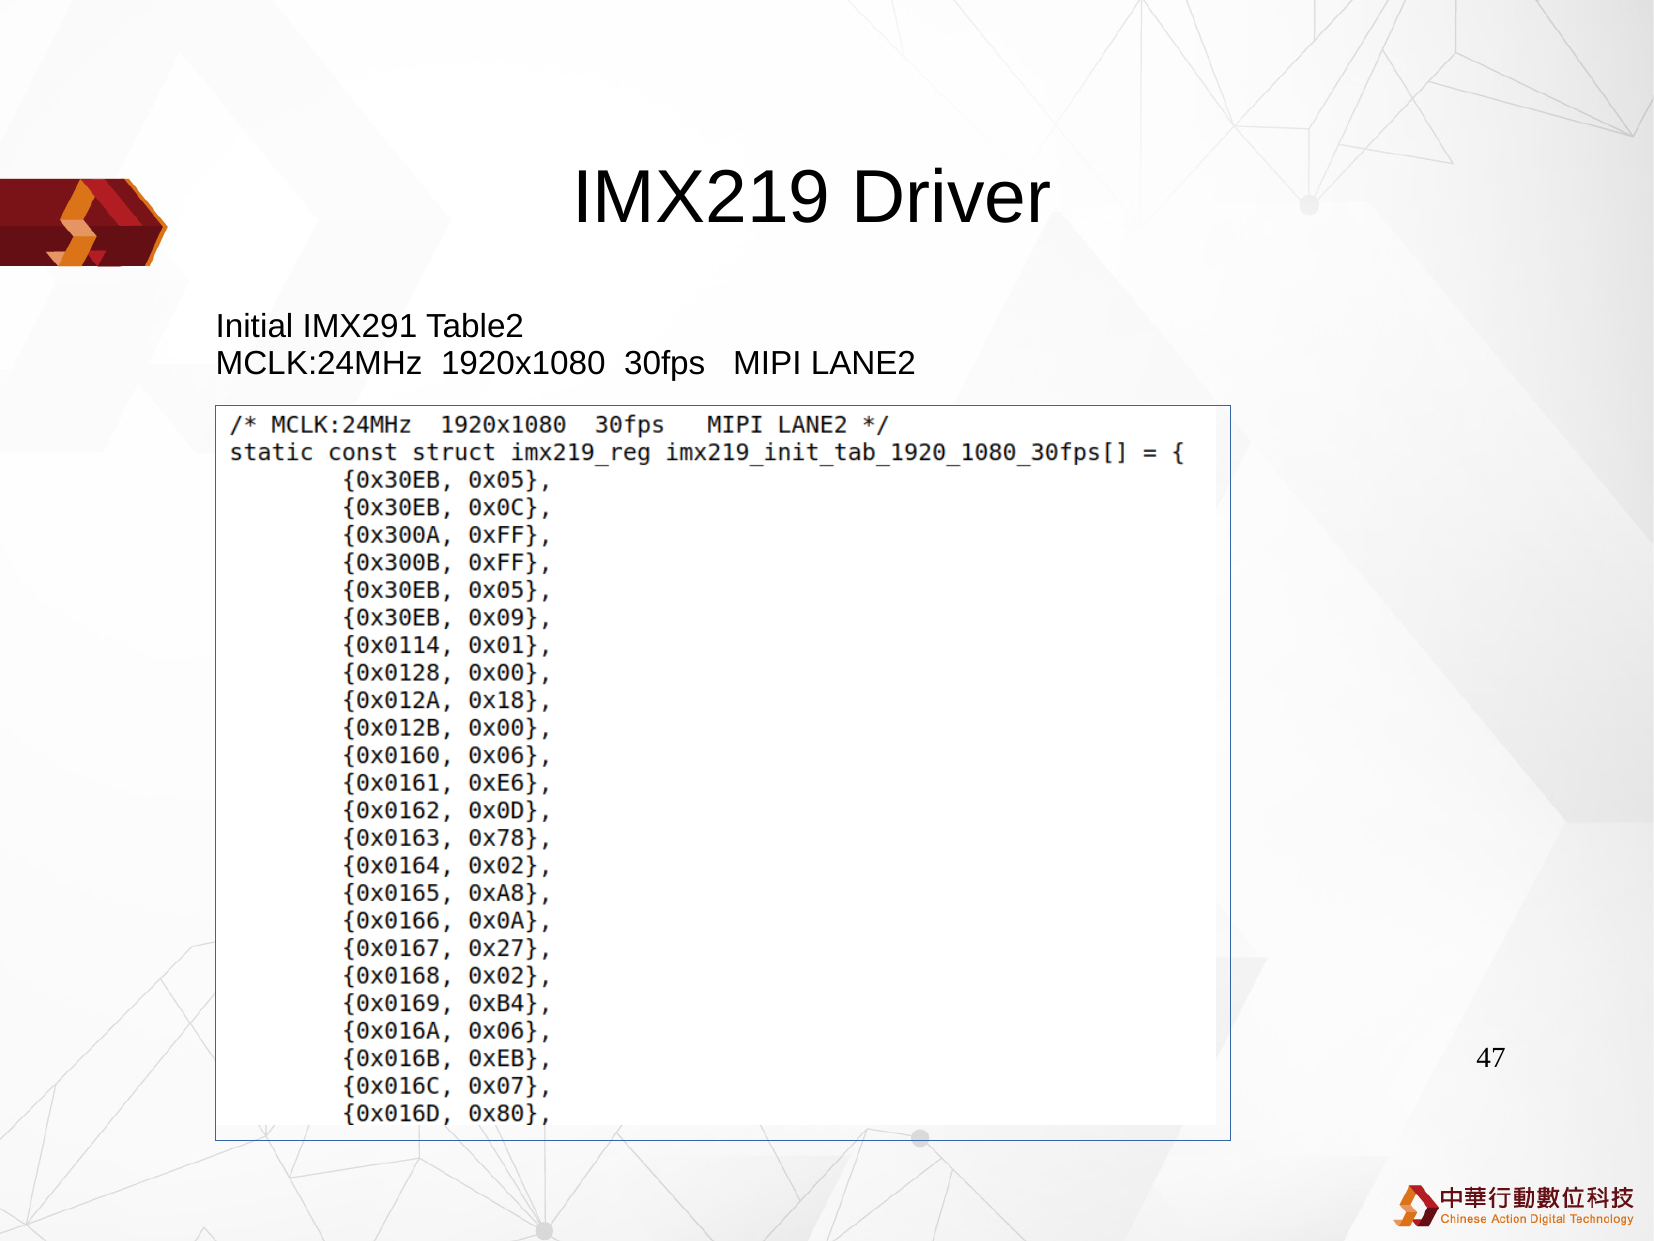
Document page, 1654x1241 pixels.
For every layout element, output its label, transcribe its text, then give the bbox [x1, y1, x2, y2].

picture [0, 0, 1654, 1241]
text_box Initial IMX291 Table2 MCLK:24MHz 1920x1080 30fps MIPI LANE2 [200, 300, 981, 389]
title IMX219 Driver [118, 112, 1506, 281]
